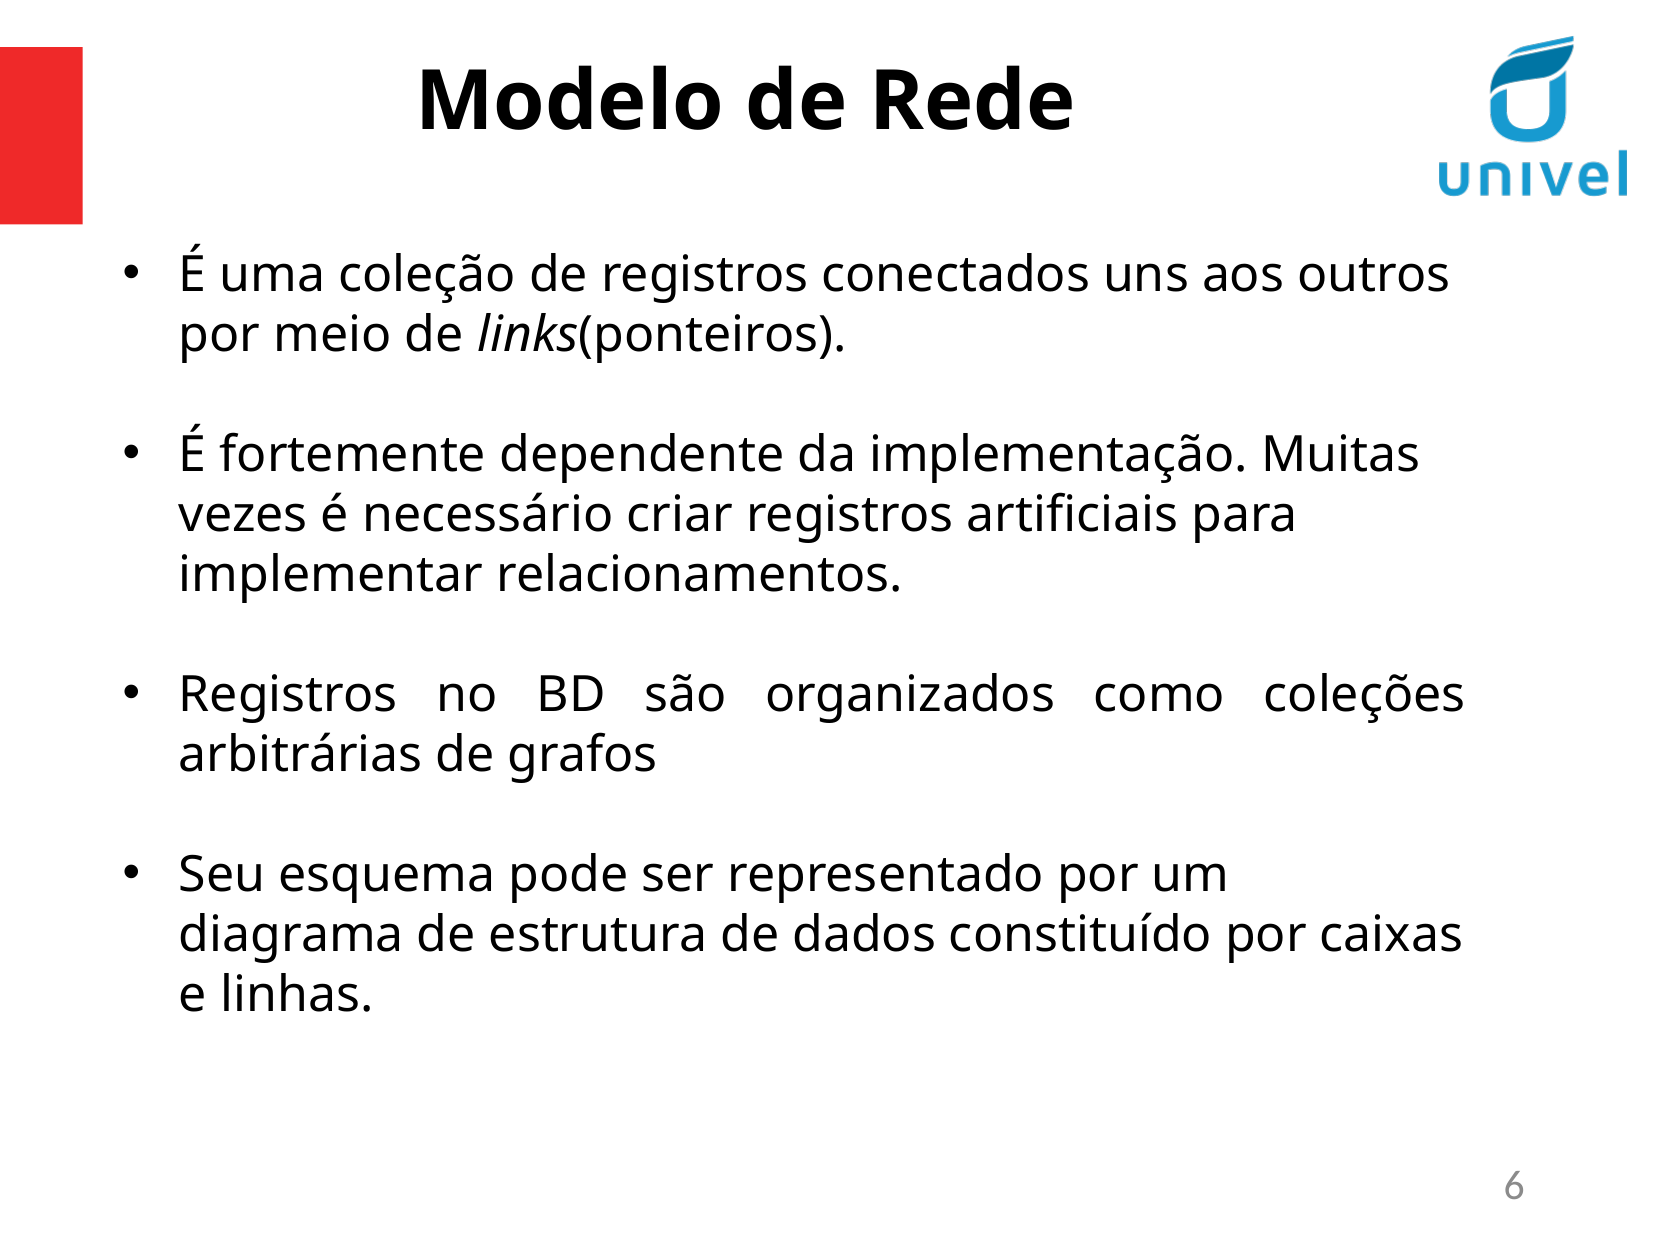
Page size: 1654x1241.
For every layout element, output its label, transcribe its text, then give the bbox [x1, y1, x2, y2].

text_box É uma coleção de registros conectados uns aos outros por meio de links(ponteiros). É fortemente dependente da implementação. Muitas vezes é necessário criar registros artificiais para implementar relacionamentos. Registros no BD são organizados como coleções arbitrárias de grafos Seu esquema pode ser representado por um diagrama de estrutura de dados constituído por caixas e linhas. [107, 233, 1481, 1029]
slide_number <número> [1167, 1149, 1540, 1216]
title Modelo de Rede [250, 16, 1242, 188]
picture [1432, 15, 1634, 217]
